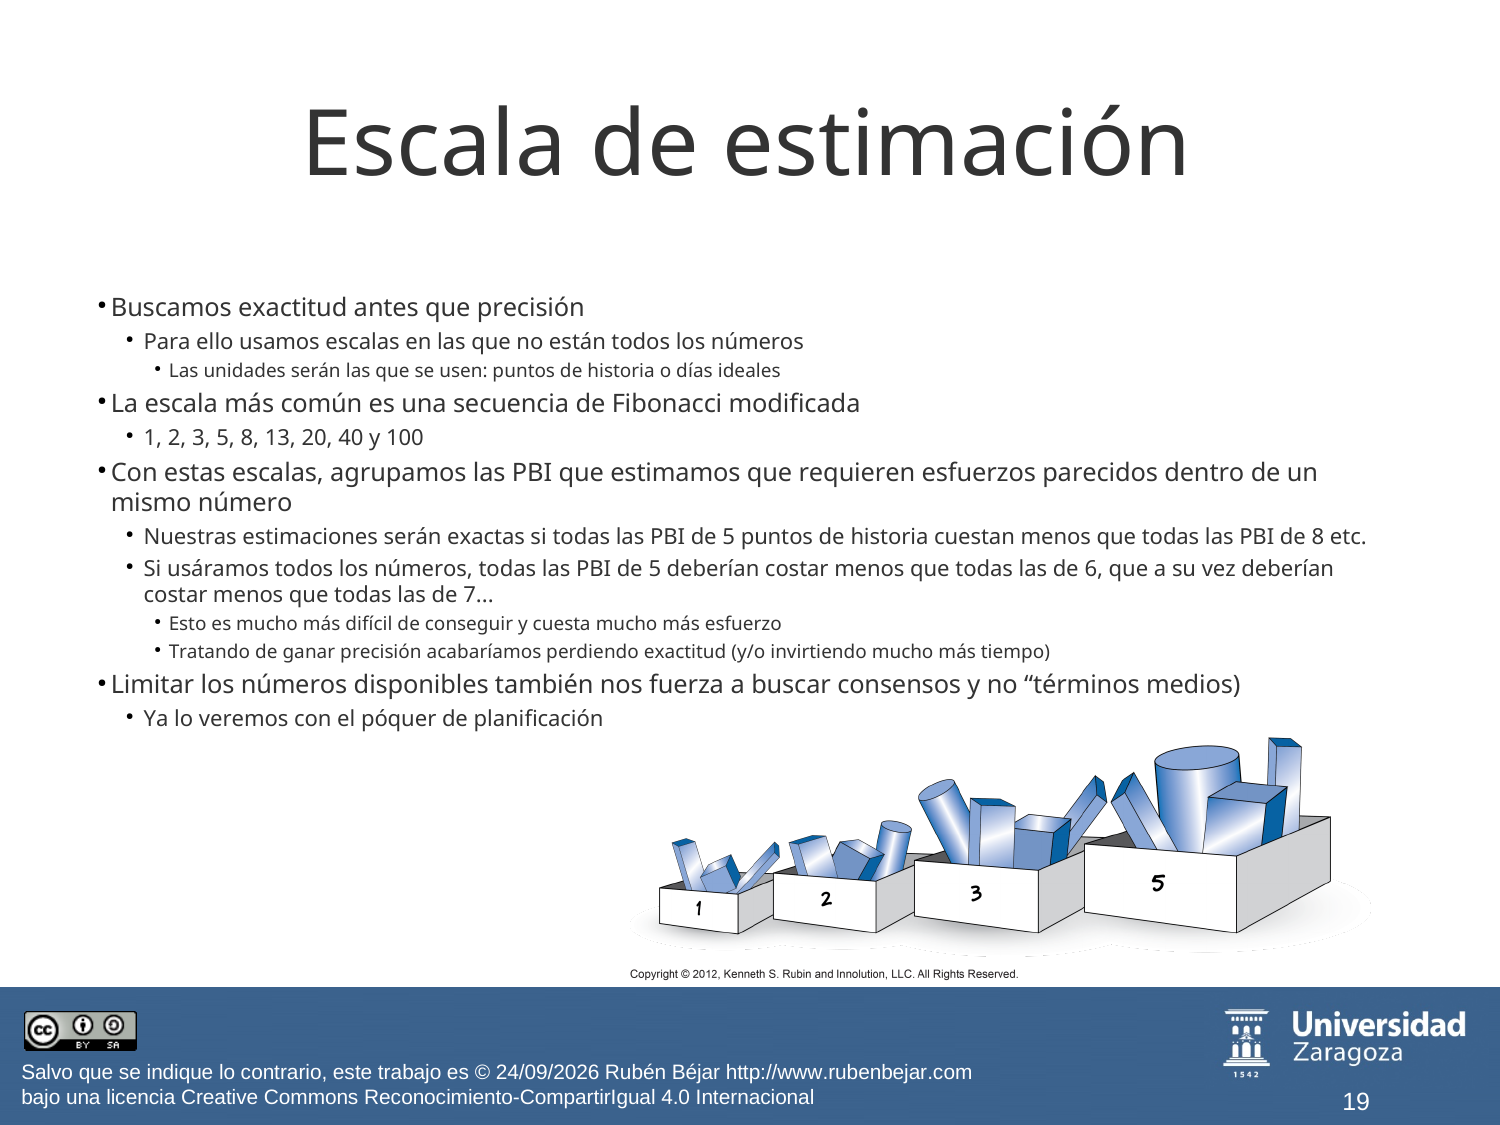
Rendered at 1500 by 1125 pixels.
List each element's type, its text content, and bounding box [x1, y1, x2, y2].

list Buscamos exactitud antes que precisión Para ello usamos escalas en las que no están todos los números Las unidades serán las que se usen: puntos de historia o días ideales La escala más común es una secuencia de Fibonacci modificada 1, 2, 3, 5, 8, 13, 20, 40 y 100 Con estas escalas, agrupamos las PBI que estimamos que requieren esfuerzos parecidos dentro de un mismo número Nuestras estimaciones serán exactas si todas las PBI de 5 puntos de historia cuestan menos que todas las PBI de 8 etc. Si usáramos todos los números, todas las PBI de 5 deberían costar menos que todas las de 6, que a su vez deberían costar menos que todas las de 7... Esto es mucho más difícil de conseguir y cuesta mucho más esfuerzo Tratando de ganar precisión acabaríamos perdiendo exactitud (y/o invirtiendo mucho más tiempo) Limitar los números disponibles también nos fuerza a buscar consensos y no “términos medios) Ya lo veremos con el póquer de planificación [82, 283, 1418, 768]
title Escala de estimación [74, 21, 1420, 257]
picture [630, 737, 1371, 981]
picture [0, 987, 1500, 1125]
